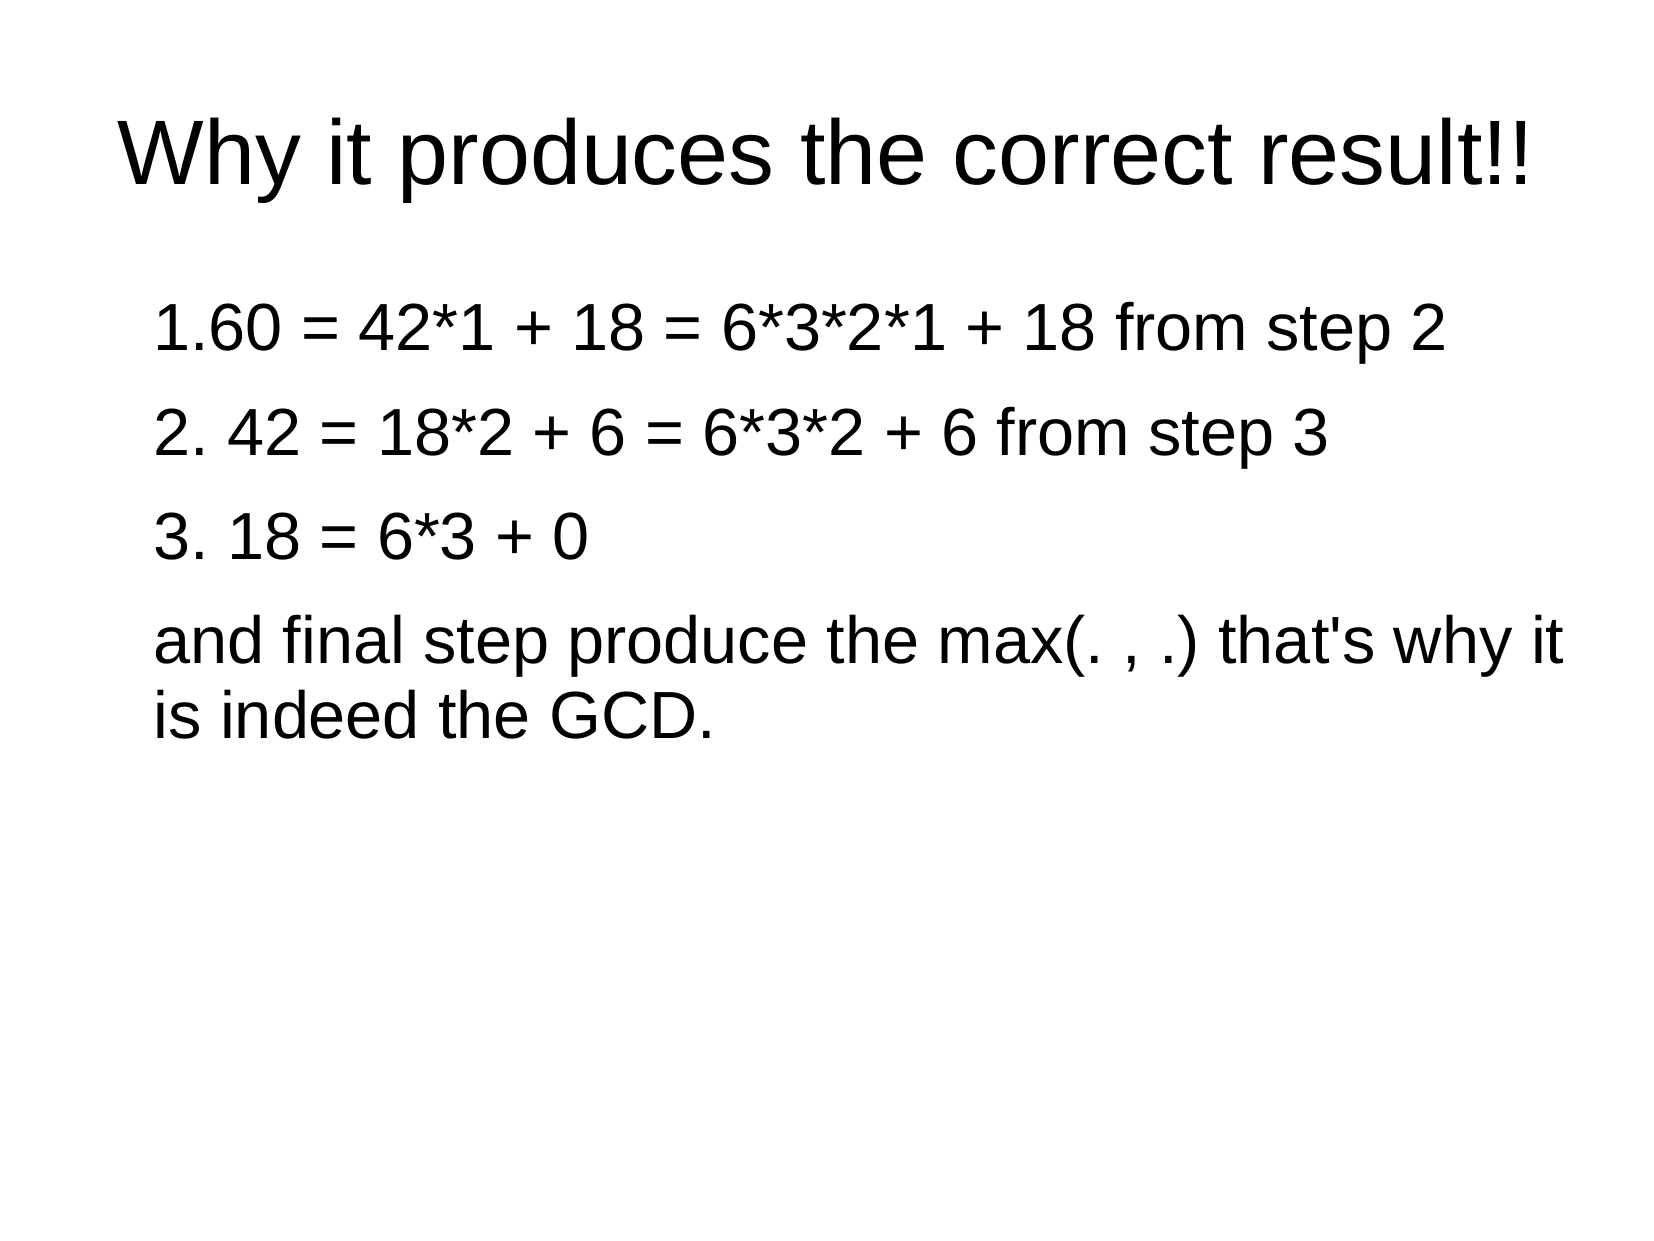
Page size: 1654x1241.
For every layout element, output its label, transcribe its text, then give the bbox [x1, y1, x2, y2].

list 1.60 = 42*1 + 18 = 6*3*2*1 + 18 from step 2 2. 42 = 18*2 + 6 = 6*3*2 + 6 from step 3 3. 18 = 6*3 + 0 and final step produce the max(. , .) that's why it is indeed the GCD. [82, 290, 1571, 1109]
title Why it produces the correct result!! [82, 49, 1571, 257]
